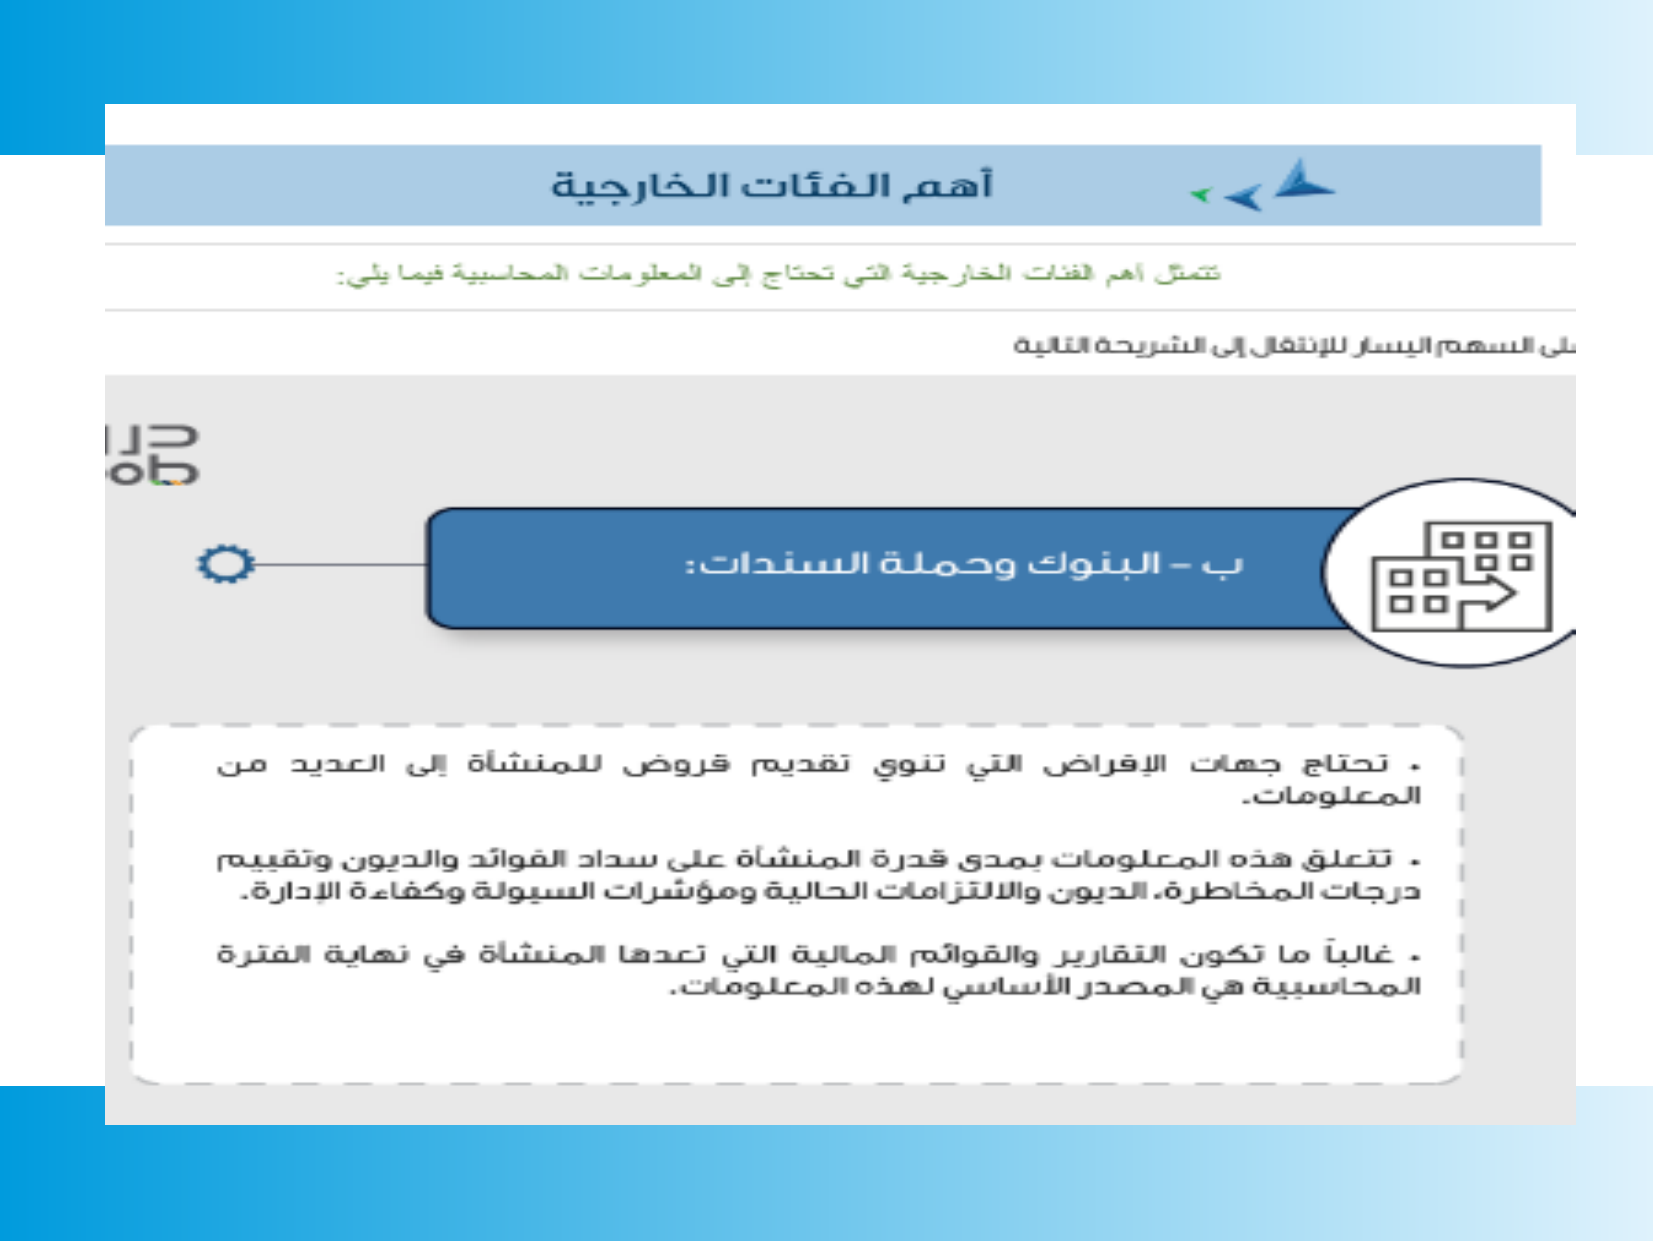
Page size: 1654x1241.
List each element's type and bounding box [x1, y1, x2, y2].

picture [105, 0, 1576, 1241]
